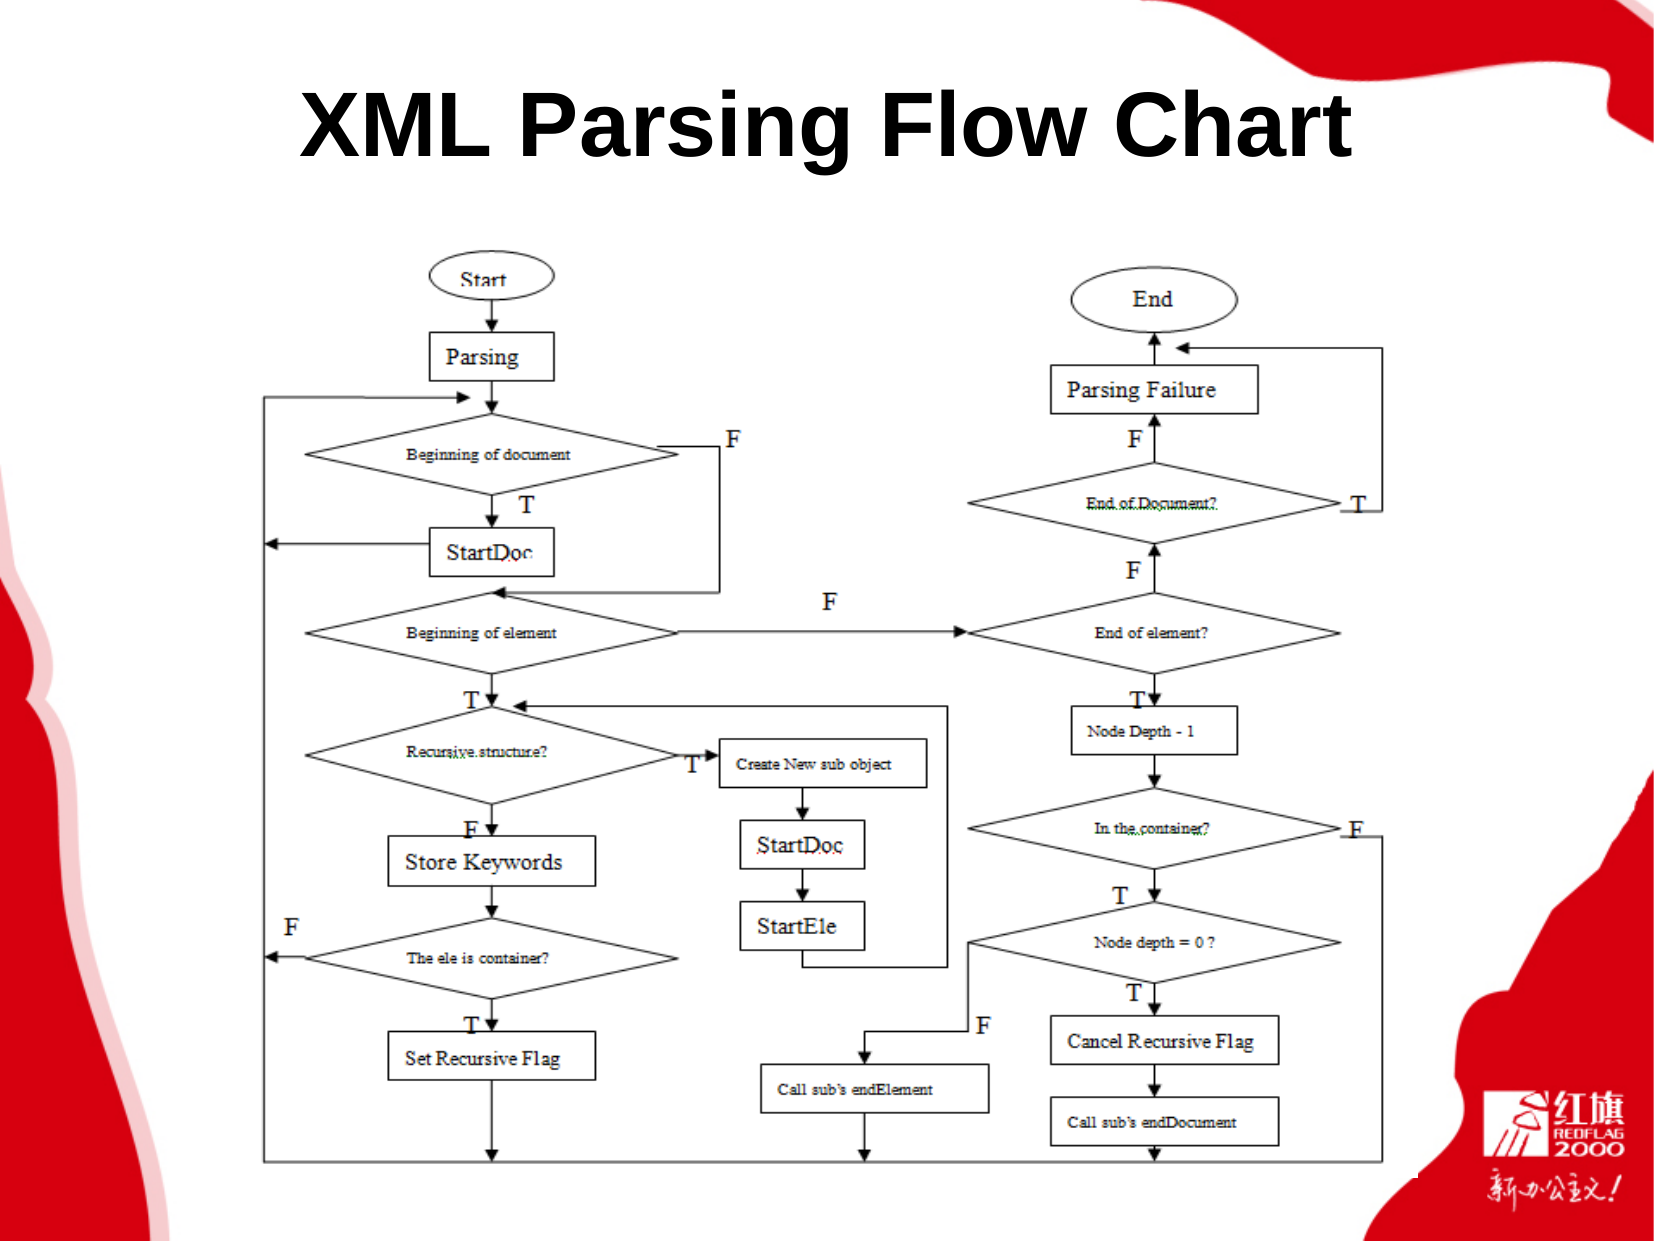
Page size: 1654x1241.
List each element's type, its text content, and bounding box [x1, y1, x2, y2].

picture [0, 0, 1654, 1241]
title XML Parsing Flow Chart [82, 0, 1571, 250]
